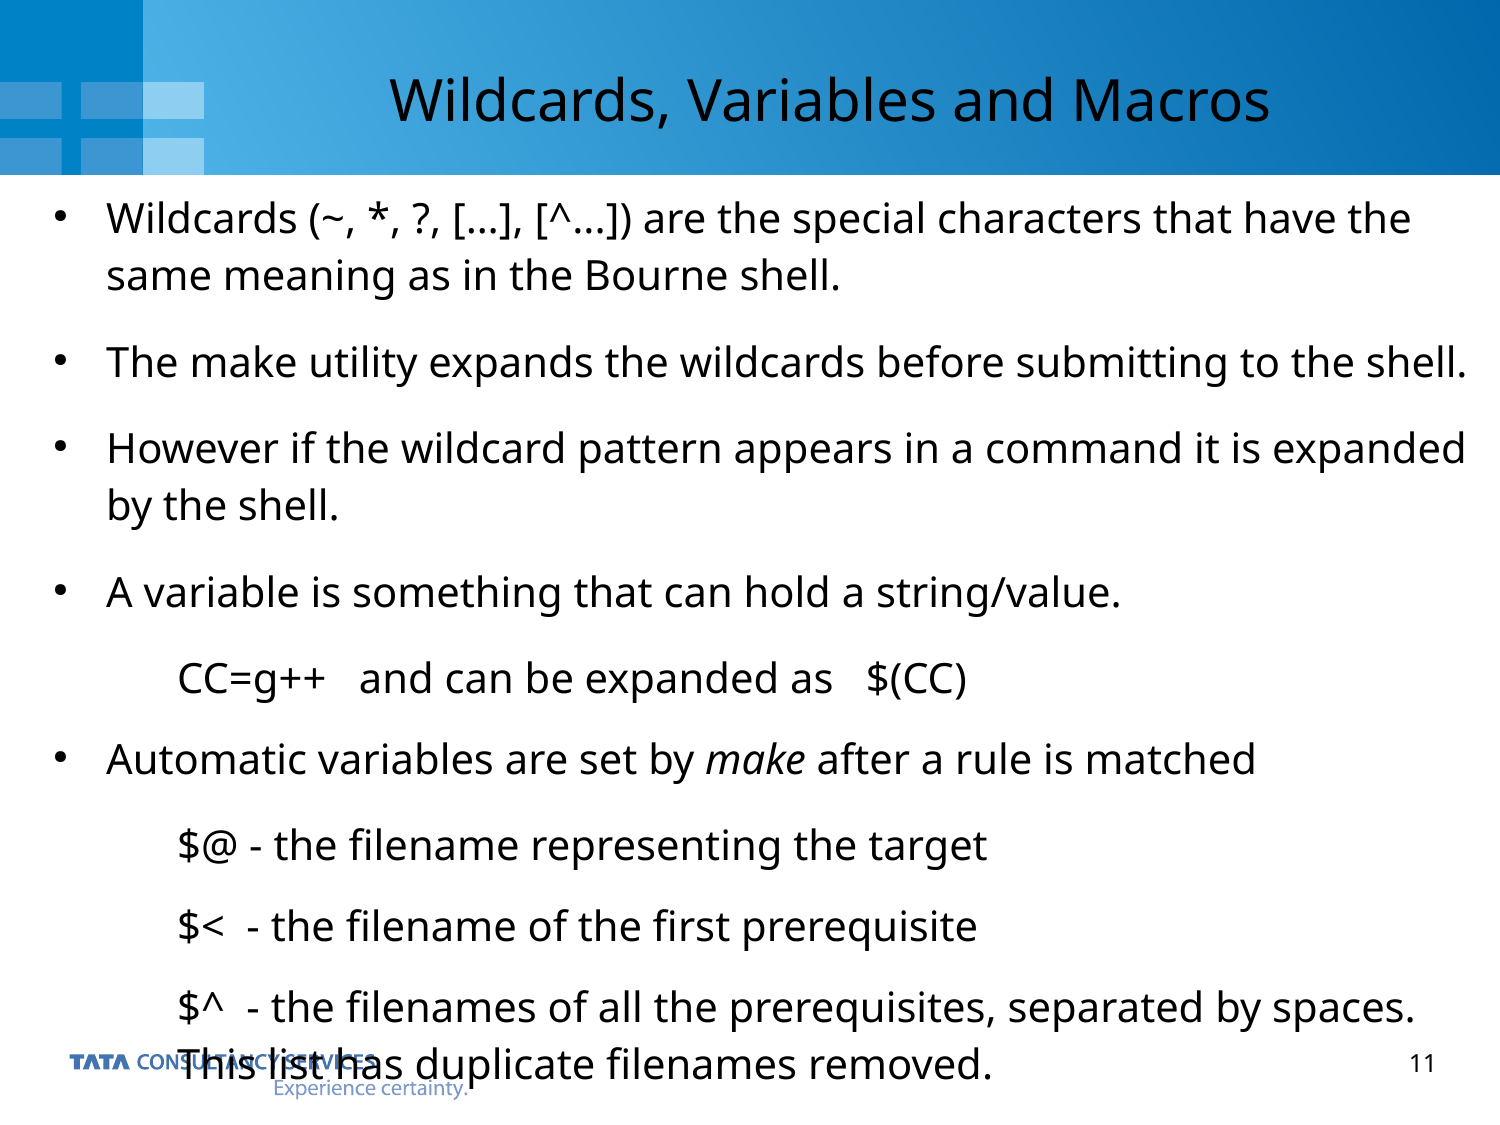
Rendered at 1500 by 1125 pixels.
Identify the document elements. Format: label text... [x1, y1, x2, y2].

title Wildcards, Variables and Macros [236, 44, 1425, 154]
list Wildcards (~, *, ?, […], [^...]) are the special characters that have the same meaning as in the Bourne shell. The make utility expands the wildcards before submitting to the shell. However if the wildcard pattern appears in a command it is expanded by the shell. A variable is something that can hold a string/value. CC=g++ and can be expanded as $(CC) Automatic variables are set by make after a rule is matched $@ - the filename representing the target $< - the filename of the first prerequisite $^ - the filenames of all the prerequisites, separated by spaces. This list has duplicate filenames removed. [35, 188, 1477, 1040]
